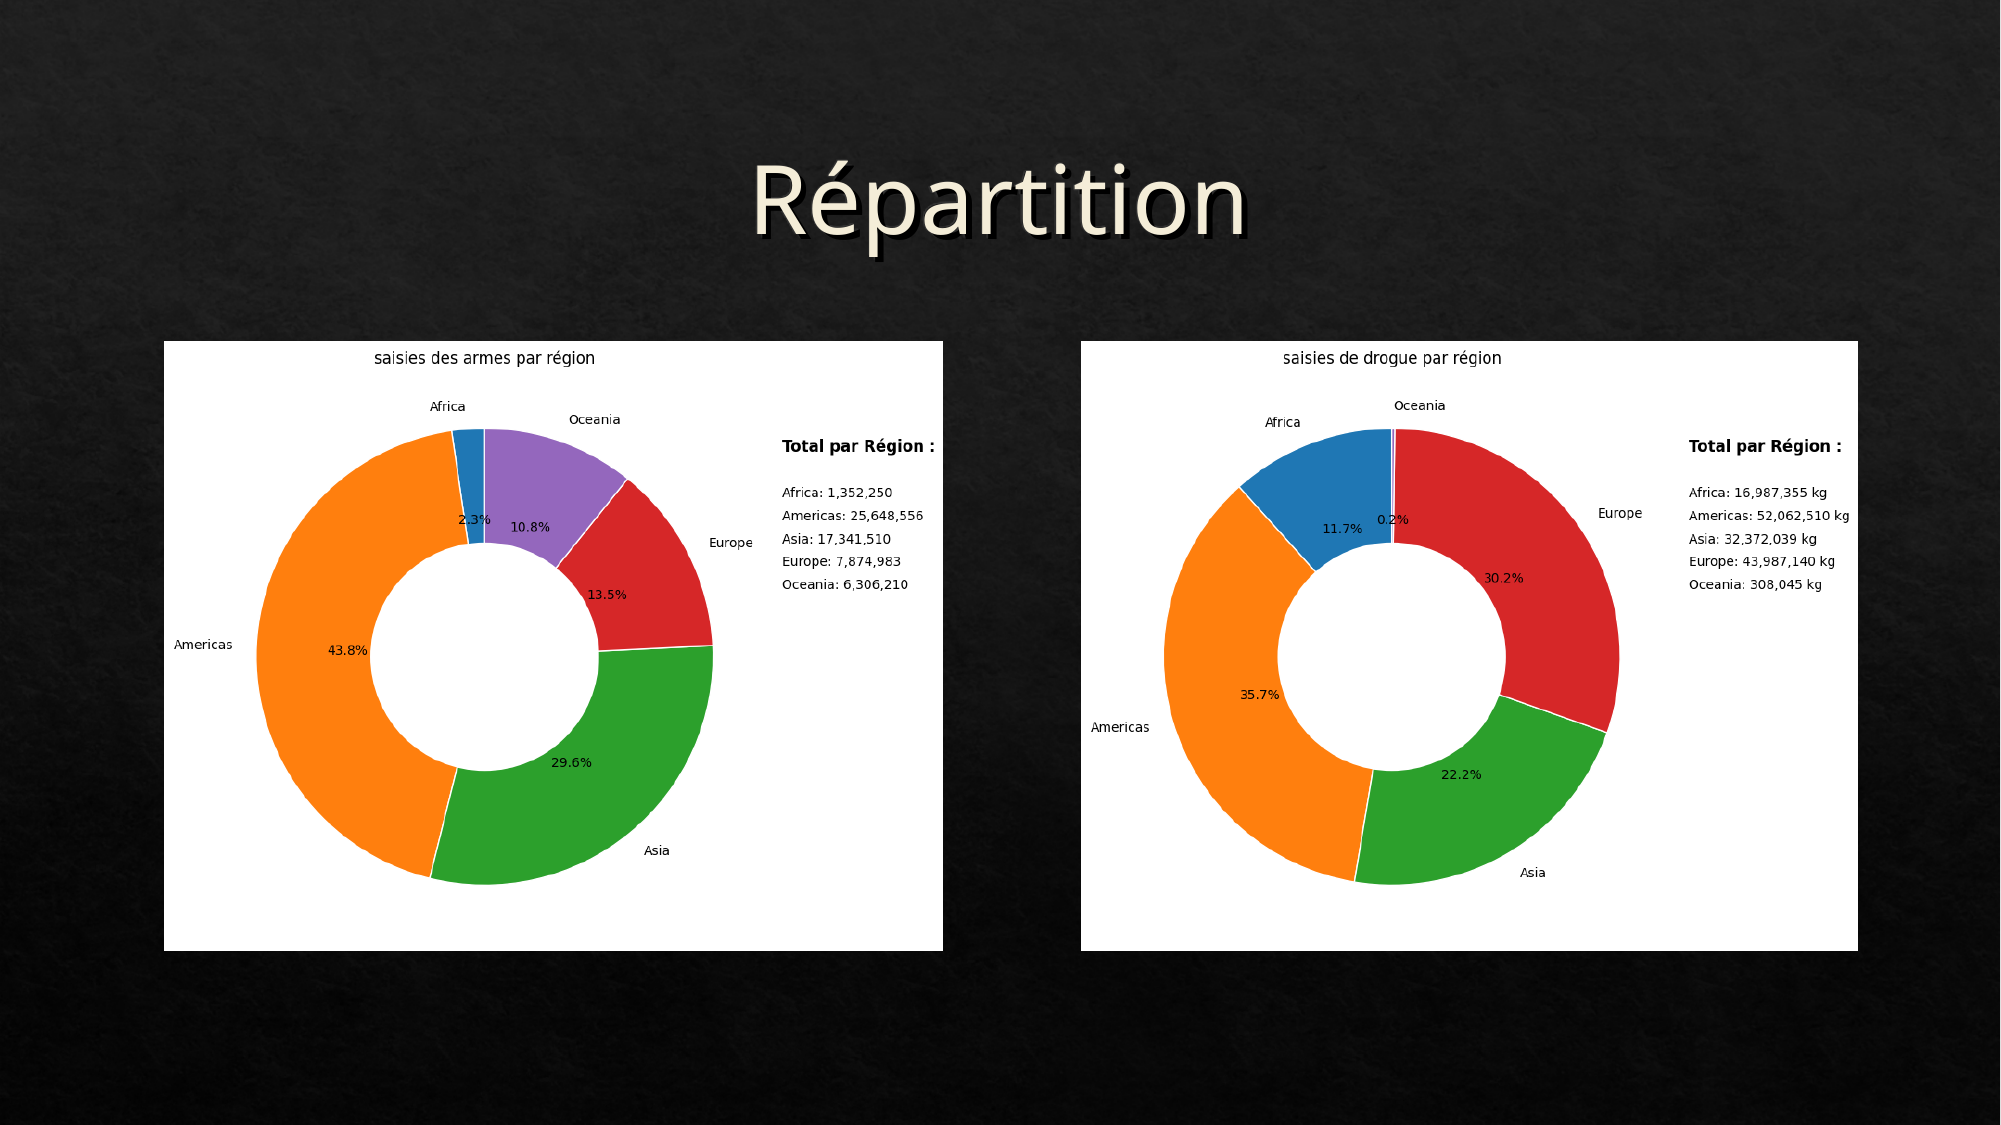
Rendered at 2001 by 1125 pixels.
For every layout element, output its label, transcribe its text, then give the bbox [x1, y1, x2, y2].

picture [164, 341, 943, 952]
title Répartition [149, 99, 1849, 307]
picture [1081, 341, 1858, 952]
